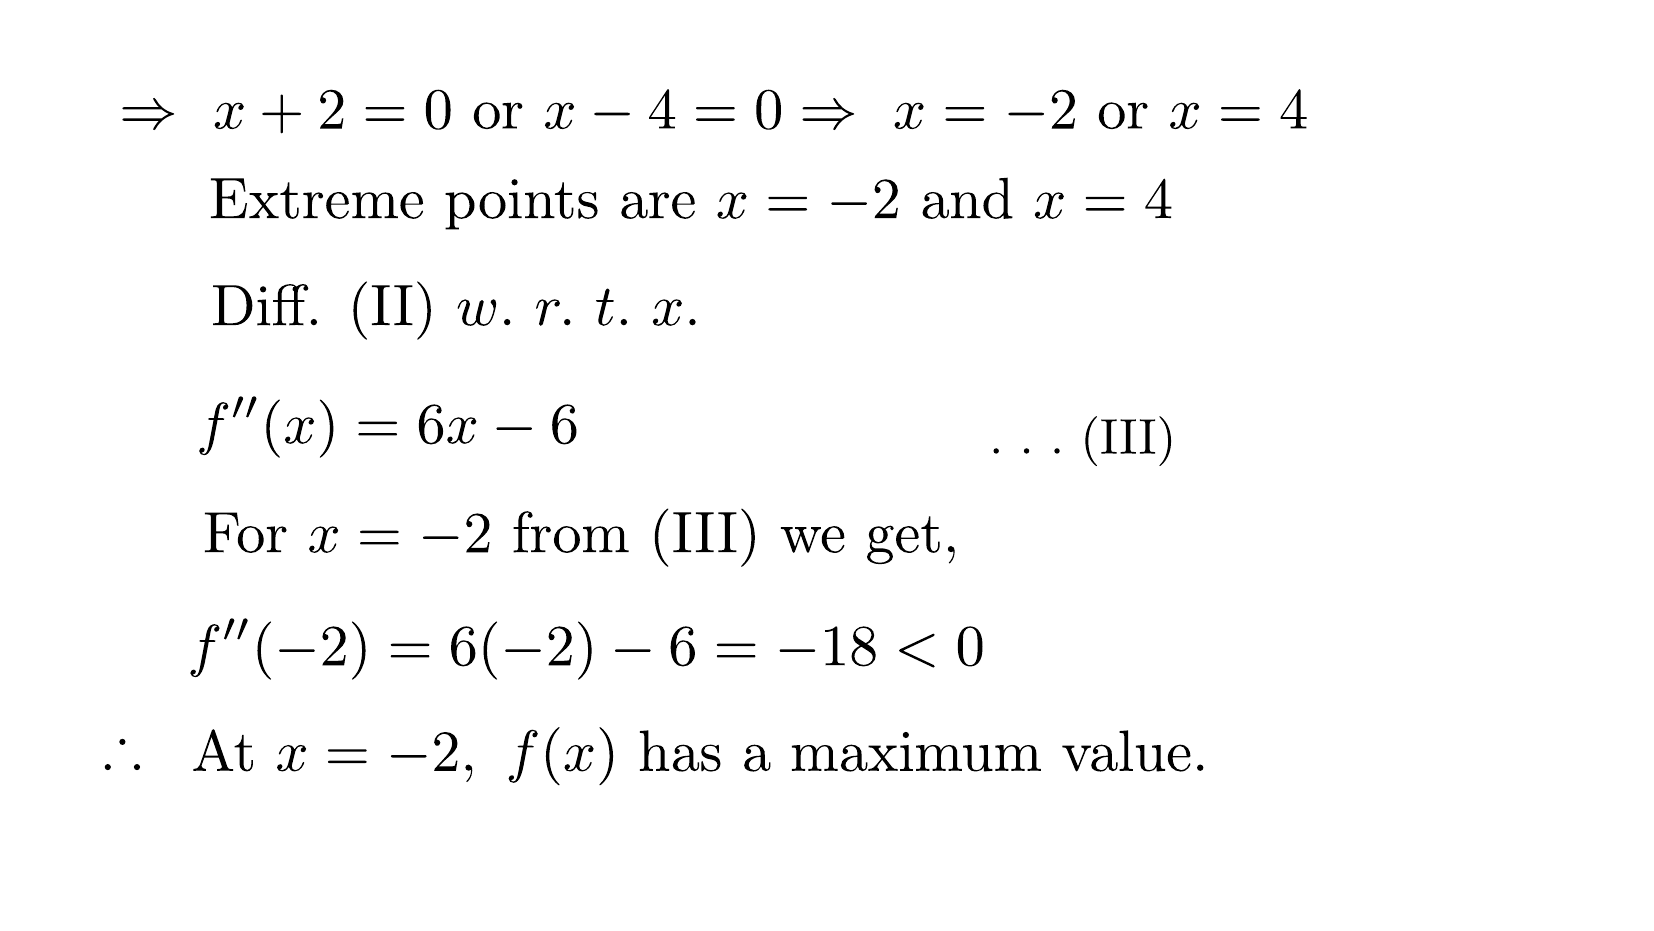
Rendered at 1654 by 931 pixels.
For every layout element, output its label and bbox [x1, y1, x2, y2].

text_box [190, 618, 983, 680]
title [35, 35, 1619, 898]
text_box [213, 281, 696, 340]
text_box [210, 177, 1172, 230]
text_box [204, 508, 955, 567]
text_box [104, 738, 141, 771]
text_box [122, 89, 1307, 134]
text_box [193, 727, 1204, 786]
text_box [991, 416, 1172, 467]
text_box [199, 396, 577, 458]
